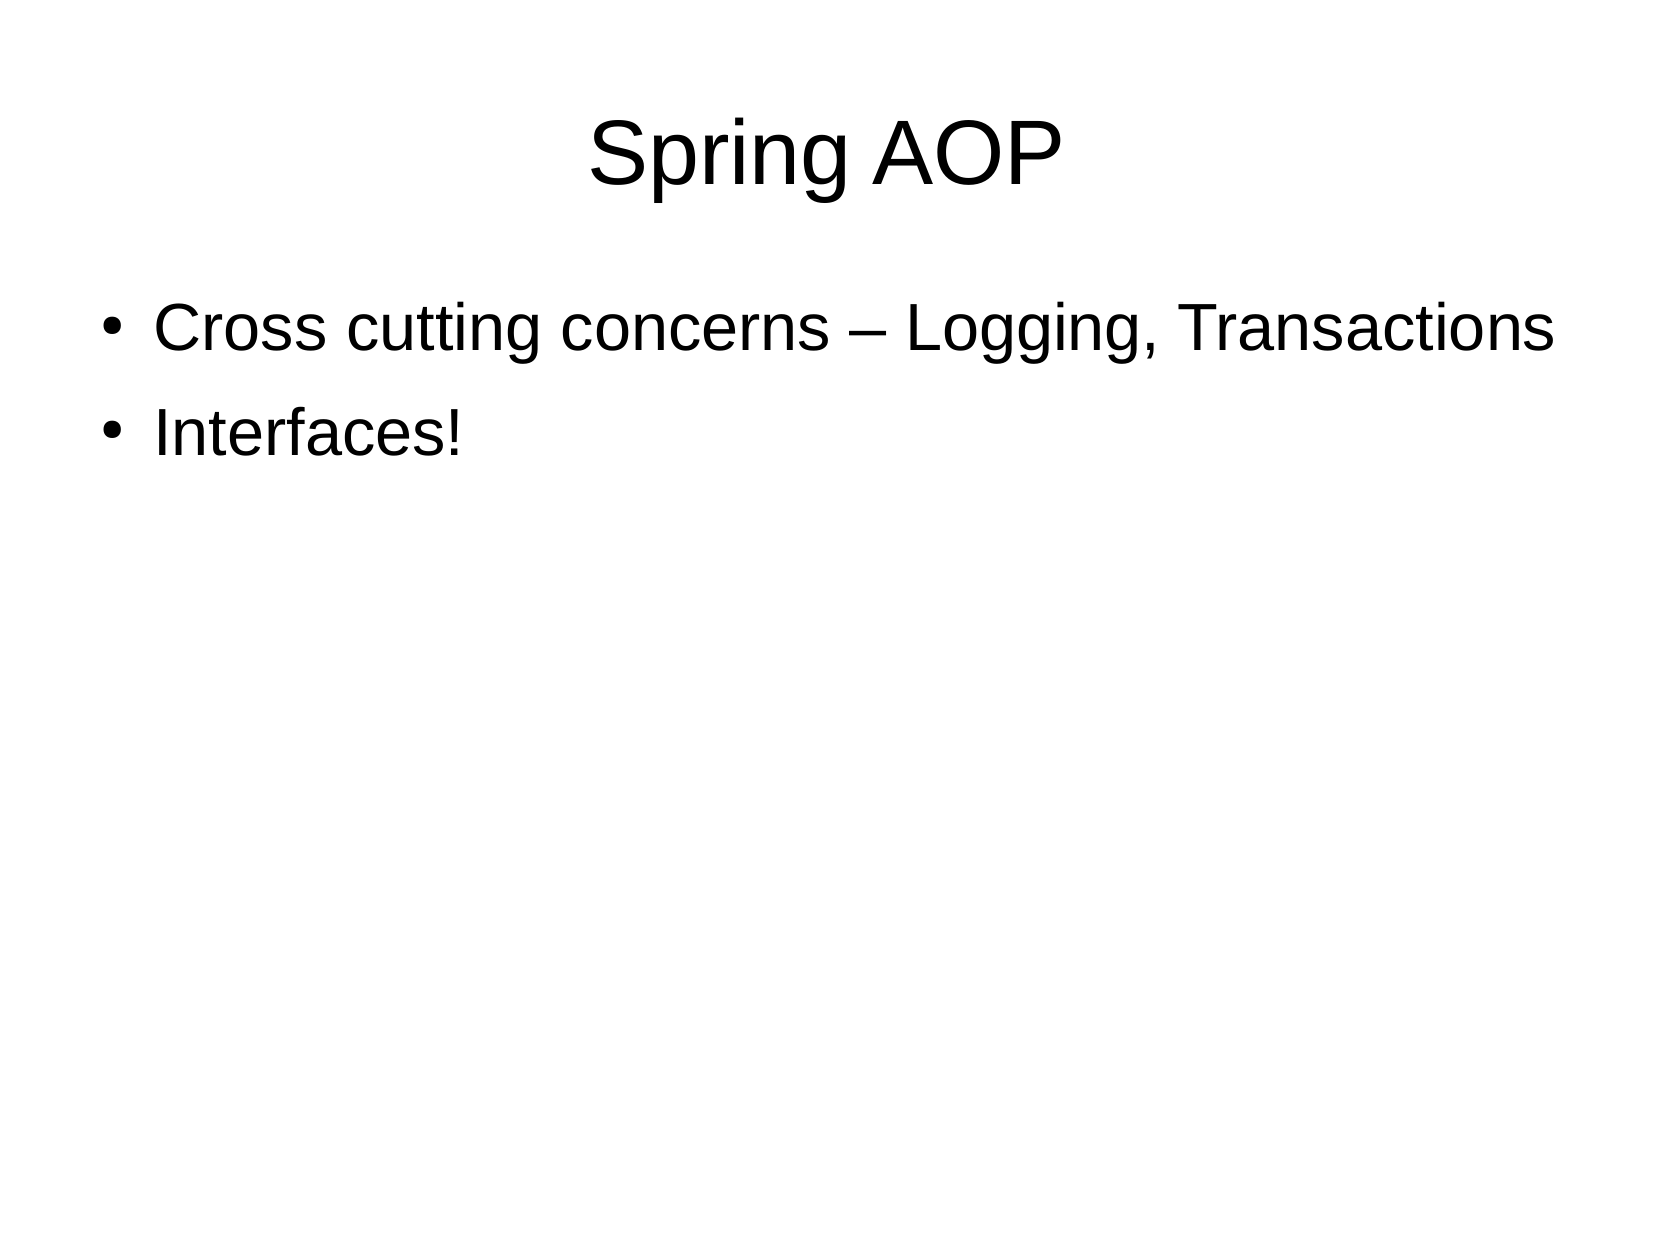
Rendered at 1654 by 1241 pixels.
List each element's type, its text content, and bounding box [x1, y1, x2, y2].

list Cross cutting concerns – Logging, Transactions Interfaces! [82, 290, 1571, 1109]
title Spring AOP [82, 49, 1571, 257]
